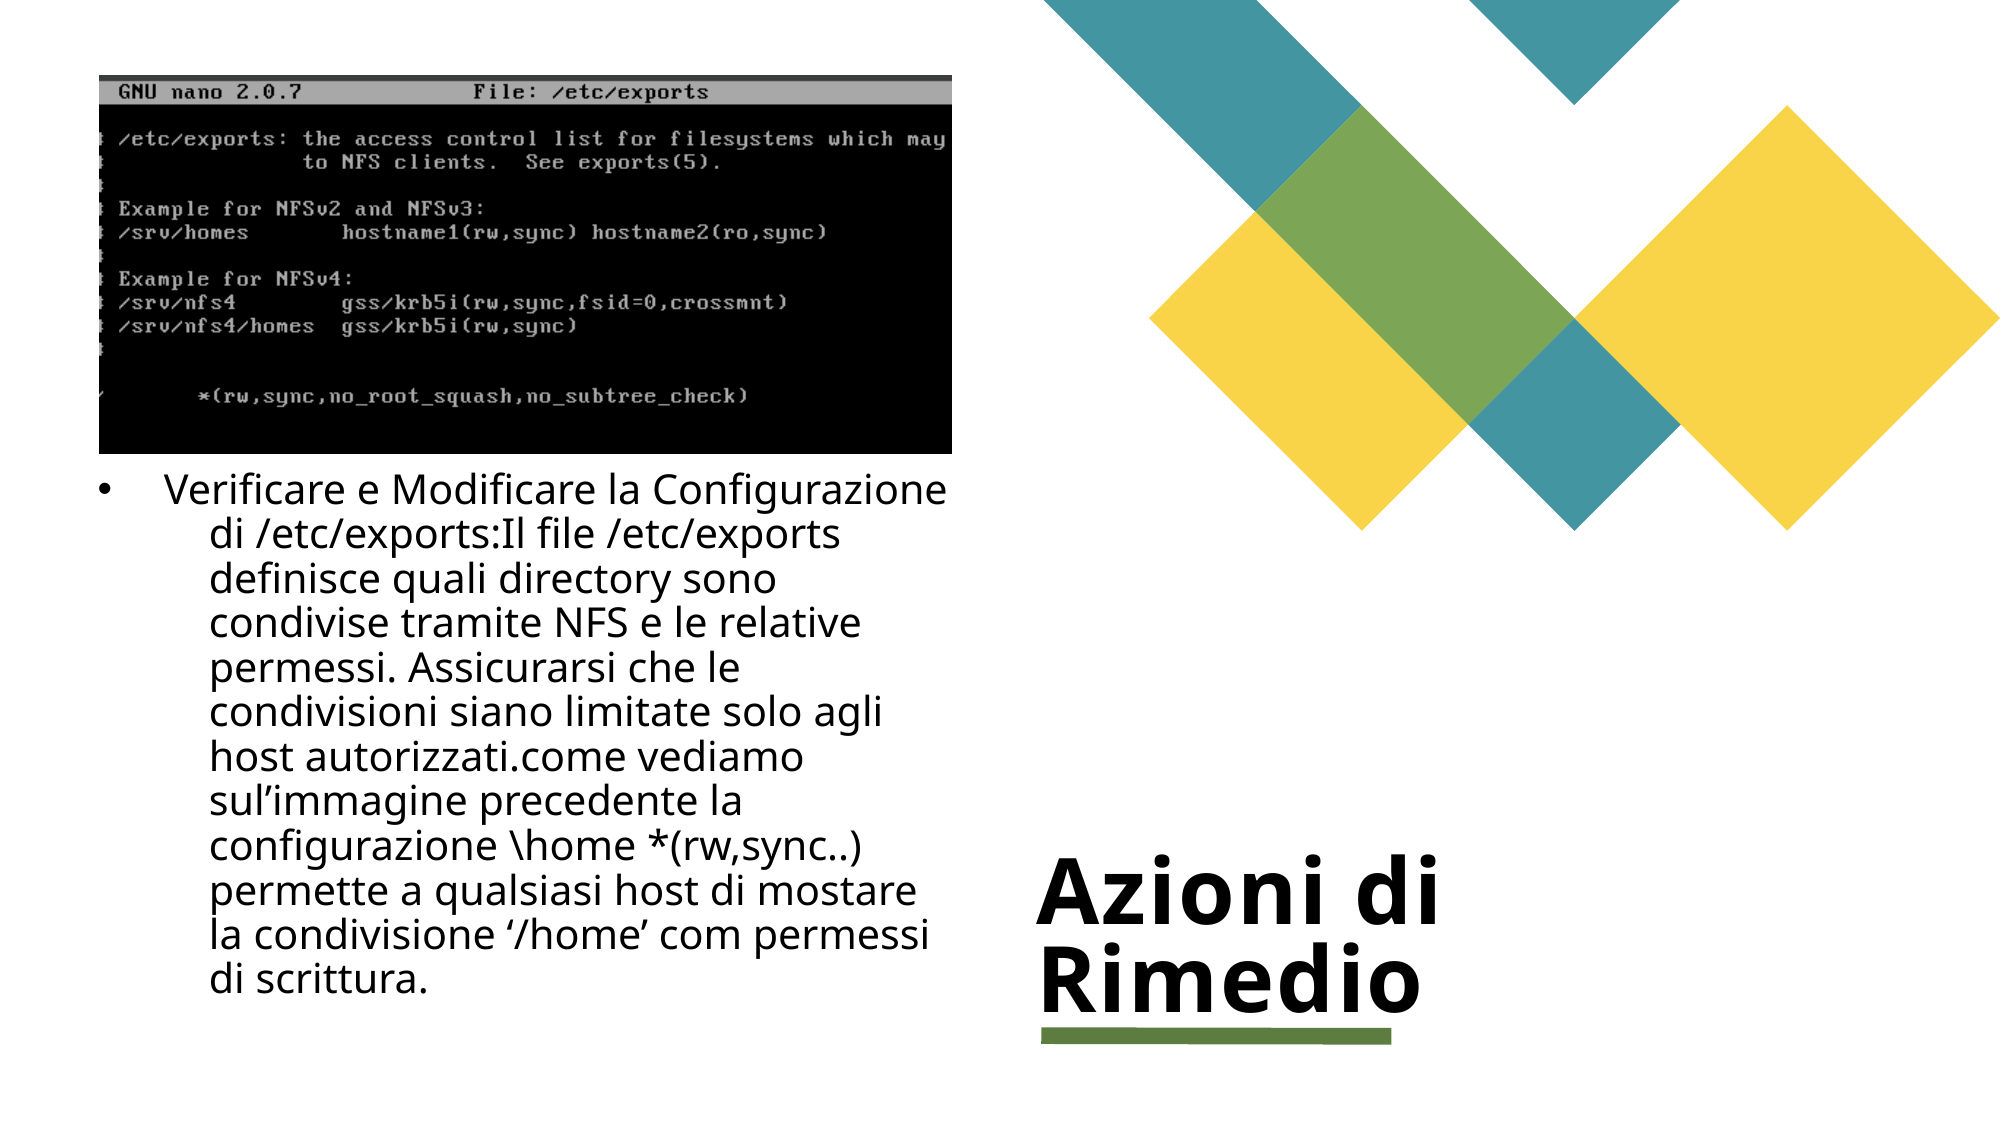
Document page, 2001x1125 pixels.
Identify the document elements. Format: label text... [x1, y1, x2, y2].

title Azioni di Rimedio [1036, 854, 1847, 992]
picture [99, 75, 952, 454]
list Verificare e Modificare la Configurazione di /etc/exports:Il file /etc/exports definisce quali directory sono condivise tramite NFS e le relative permessi. Assicurarsi che le condivisioni siano limitate solo agli host autorizzati.come vediamo sul’immagine precedente la configurazione \home *(rw,sync..) permette a qualsiasi host di mostare la condivisione ‘/home’ com permessi di scrittura. [97, 461, 951, 1006]
